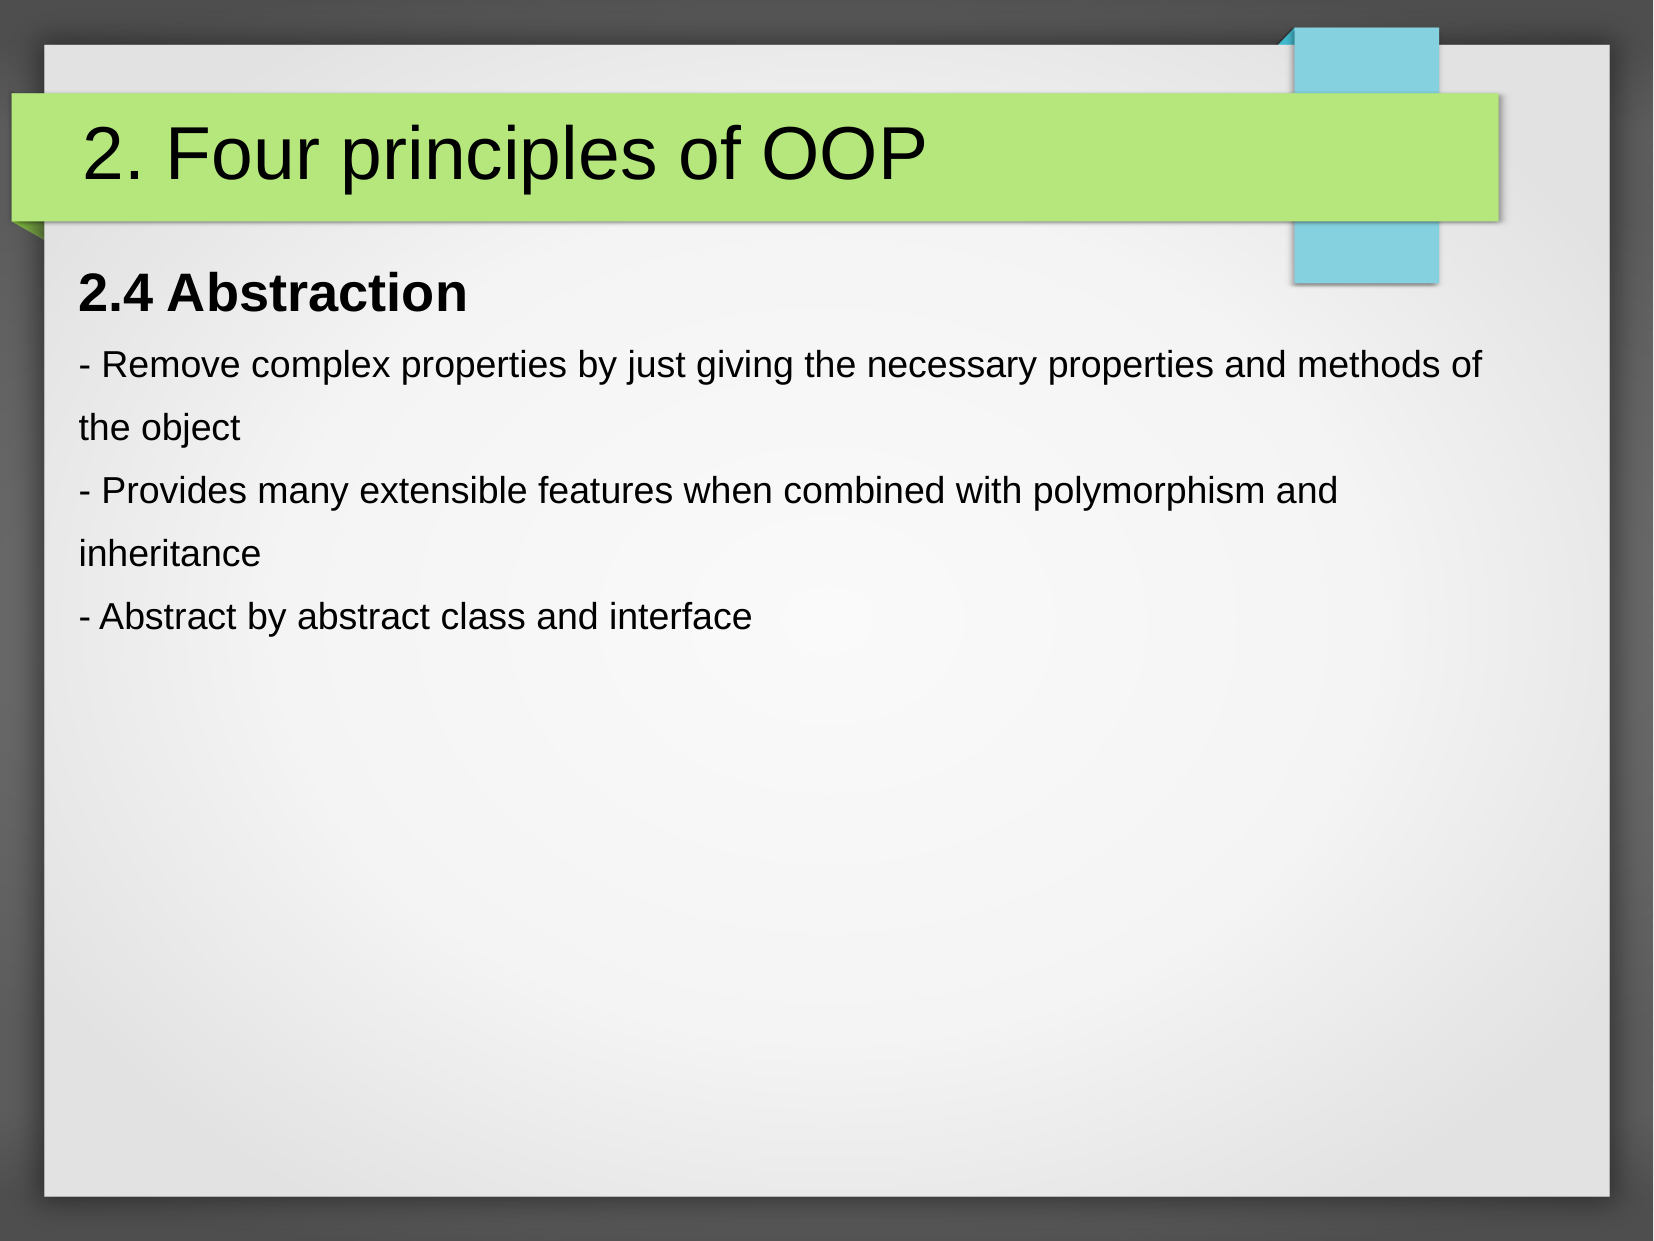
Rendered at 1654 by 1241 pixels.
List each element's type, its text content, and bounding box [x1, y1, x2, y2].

text_box 2.4 Abstraction - Remove complex properties by just giving the necessary properties and methods of the object - Provides many extensible features when combined with polymorphism and inheritance - Abstract by abstract class and interface [28, 254, 1501, 646]
title 2. Four principles of OOP [82, 94, 1264, 213]
picture [0, 0, 1654, 1241]
